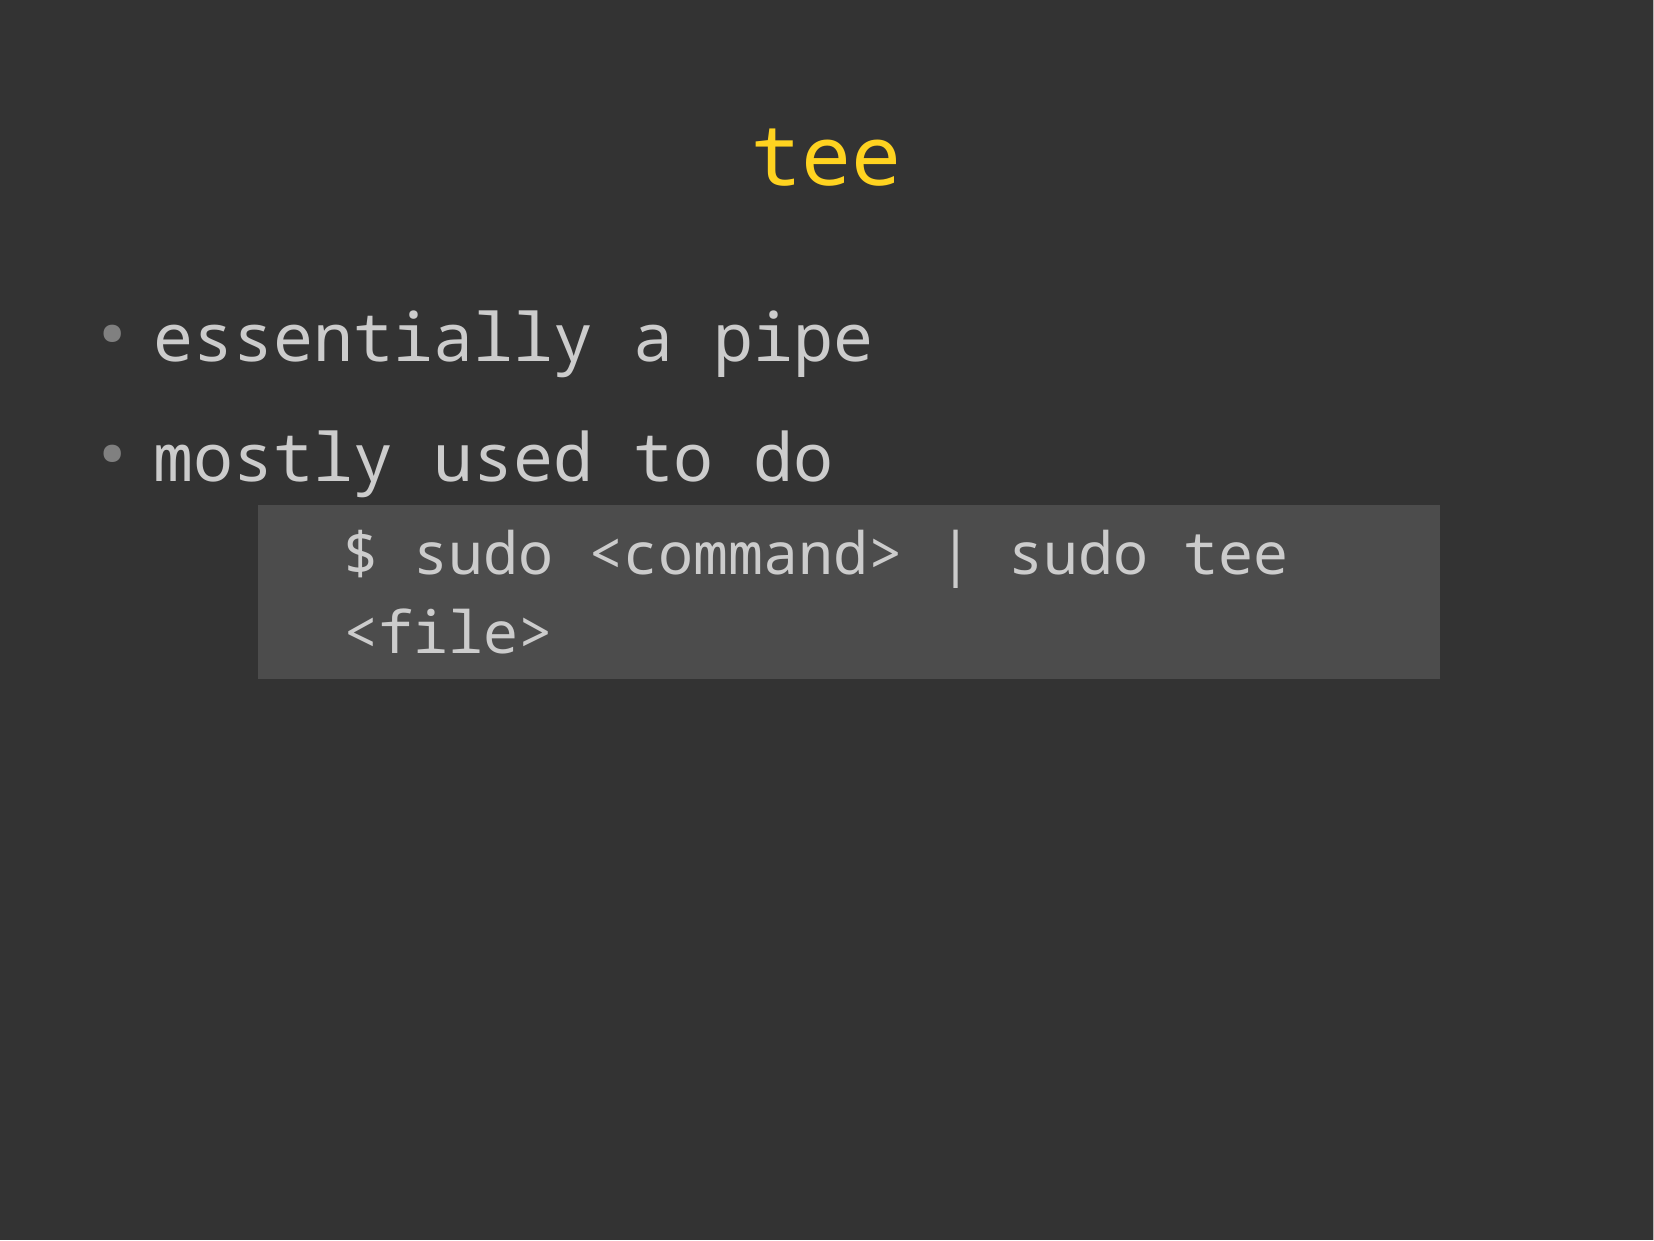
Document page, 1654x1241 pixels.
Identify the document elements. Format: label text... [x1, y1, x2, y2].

table_header $ sudo <command> | sudo tee <file> [258, 505, 1440, 679]
list essentially a pipe mostly used to do [82, 290, 1538, 1010]
title tee [82, 49, 1571, 257]
